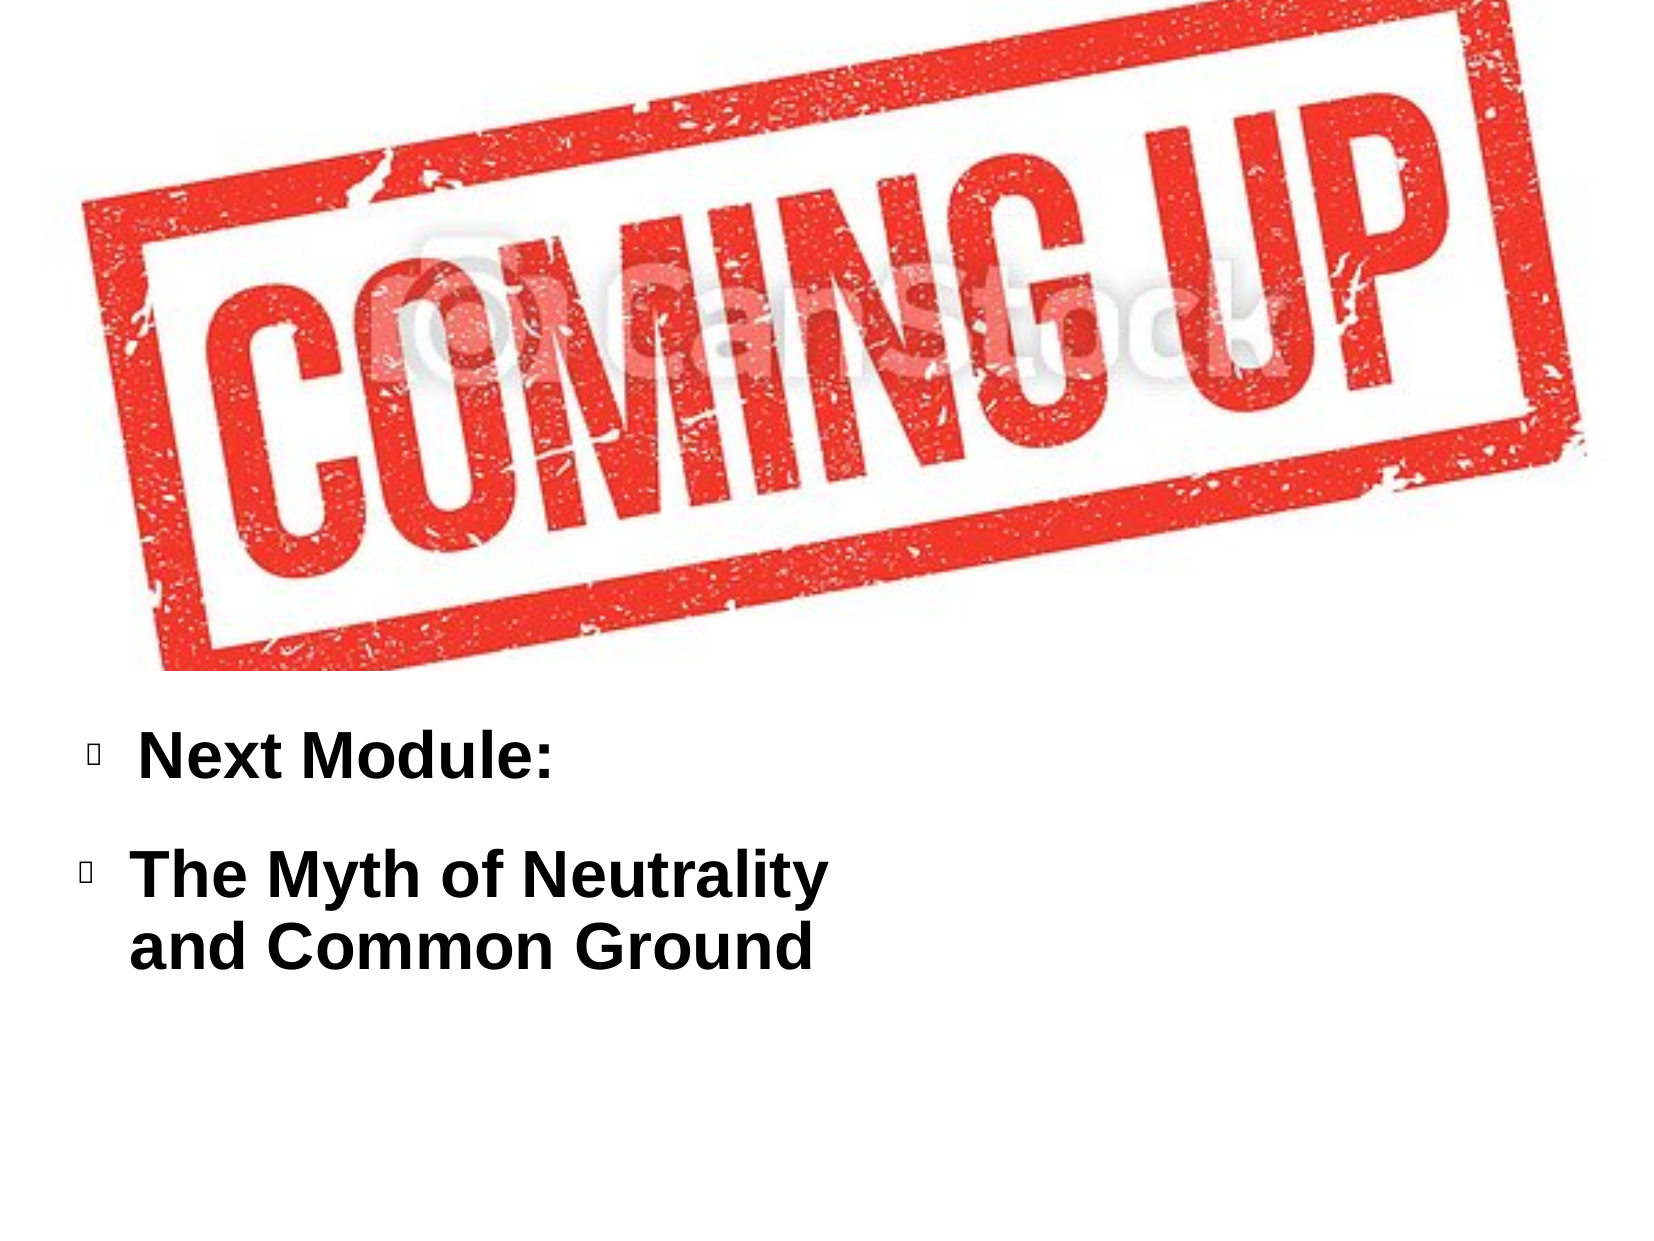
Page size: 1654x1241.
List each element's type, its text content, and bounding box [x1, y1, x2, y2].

list The Myth of Neutrality and Common Ground [59, 856, 1614, 968]
list Next Module: [67, 710, 1622, 805]
picture [0, 0, 1654, 671]
